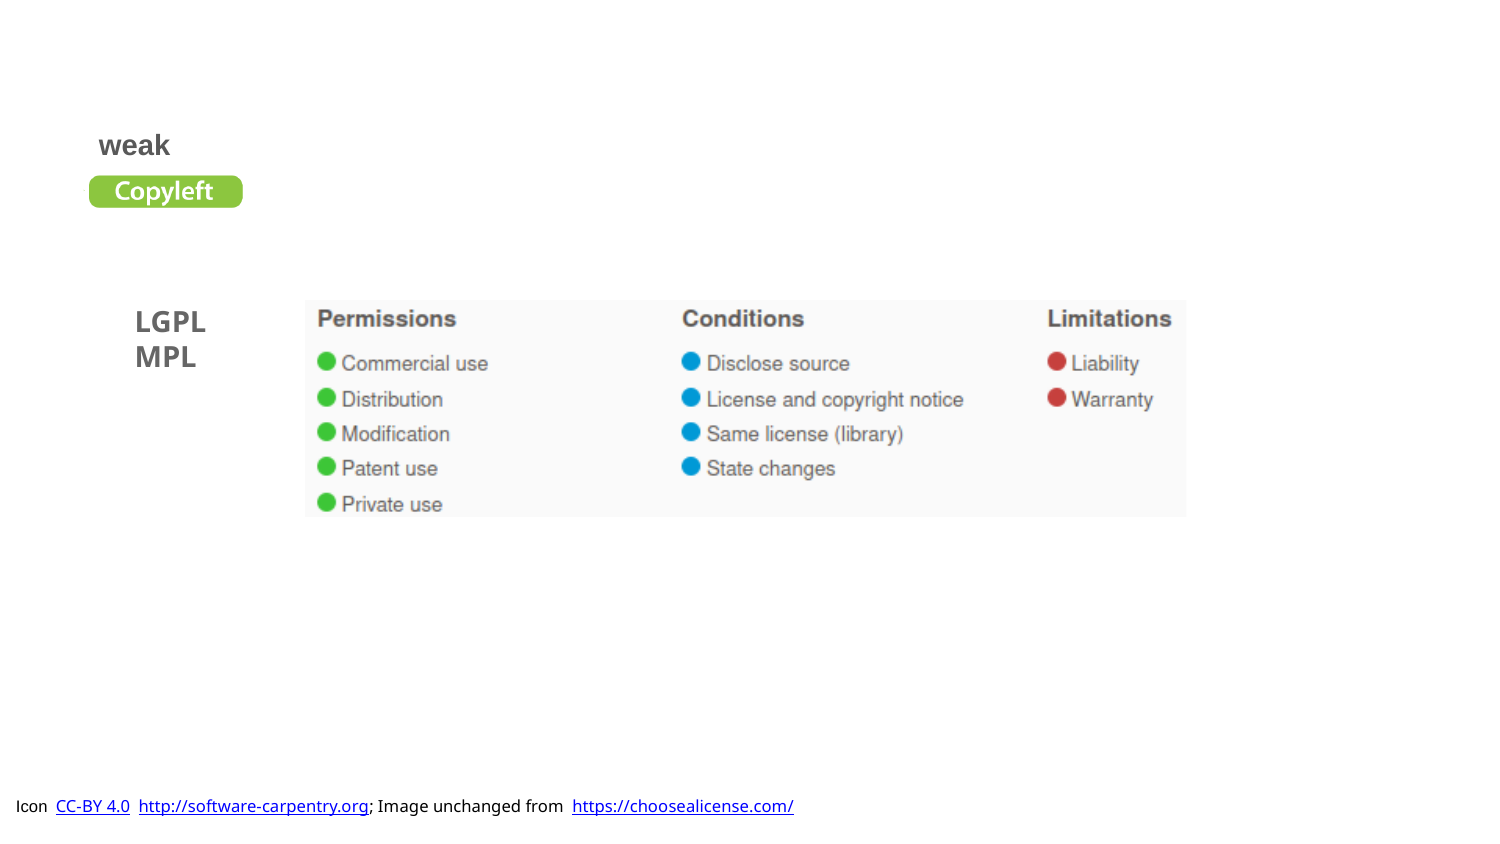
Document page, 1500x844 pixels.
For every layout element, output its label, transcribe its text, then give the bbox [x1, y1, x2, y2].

picture [83, 177, 247, 230]
picture [305, 300, 1187, 517]
text_box LGPL MPL [119, 288, 646, 388]
text_box Icon CC-BY 4.0 http://software-carpentry.org; Image unchanged from https://choosealicense.com/ [4, 777, 1076, 829]
text_box weak [83, 111, 610, 177]
